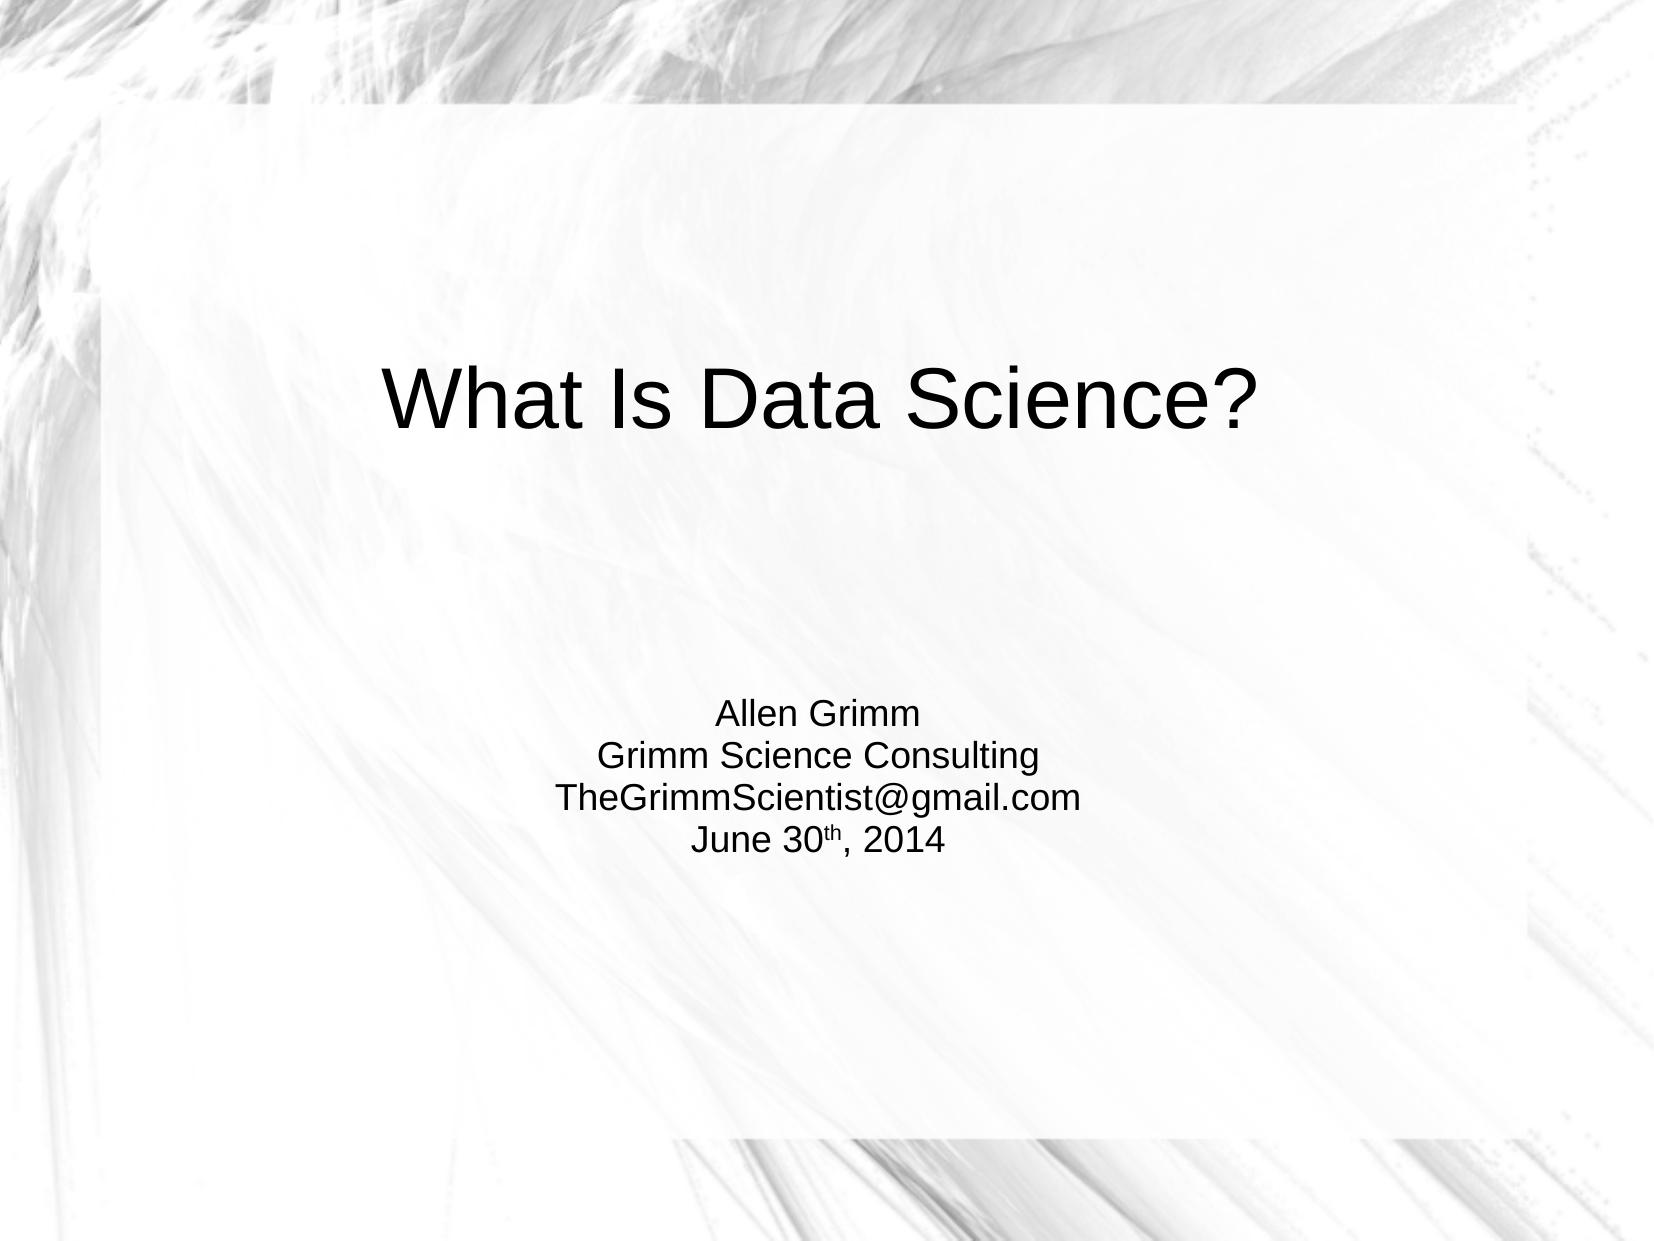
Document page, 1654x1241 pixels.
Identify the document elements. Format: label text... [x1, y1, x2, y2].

title What Is Data Science? [127, 315, 1516, 483]
picture [0, 0, 1654, 1241]
text_box Allen Grimm Grimm Science Consulting TheGrimmScientist@gmail.com June 30th, 2014 [540, 685, 1097, 871]
